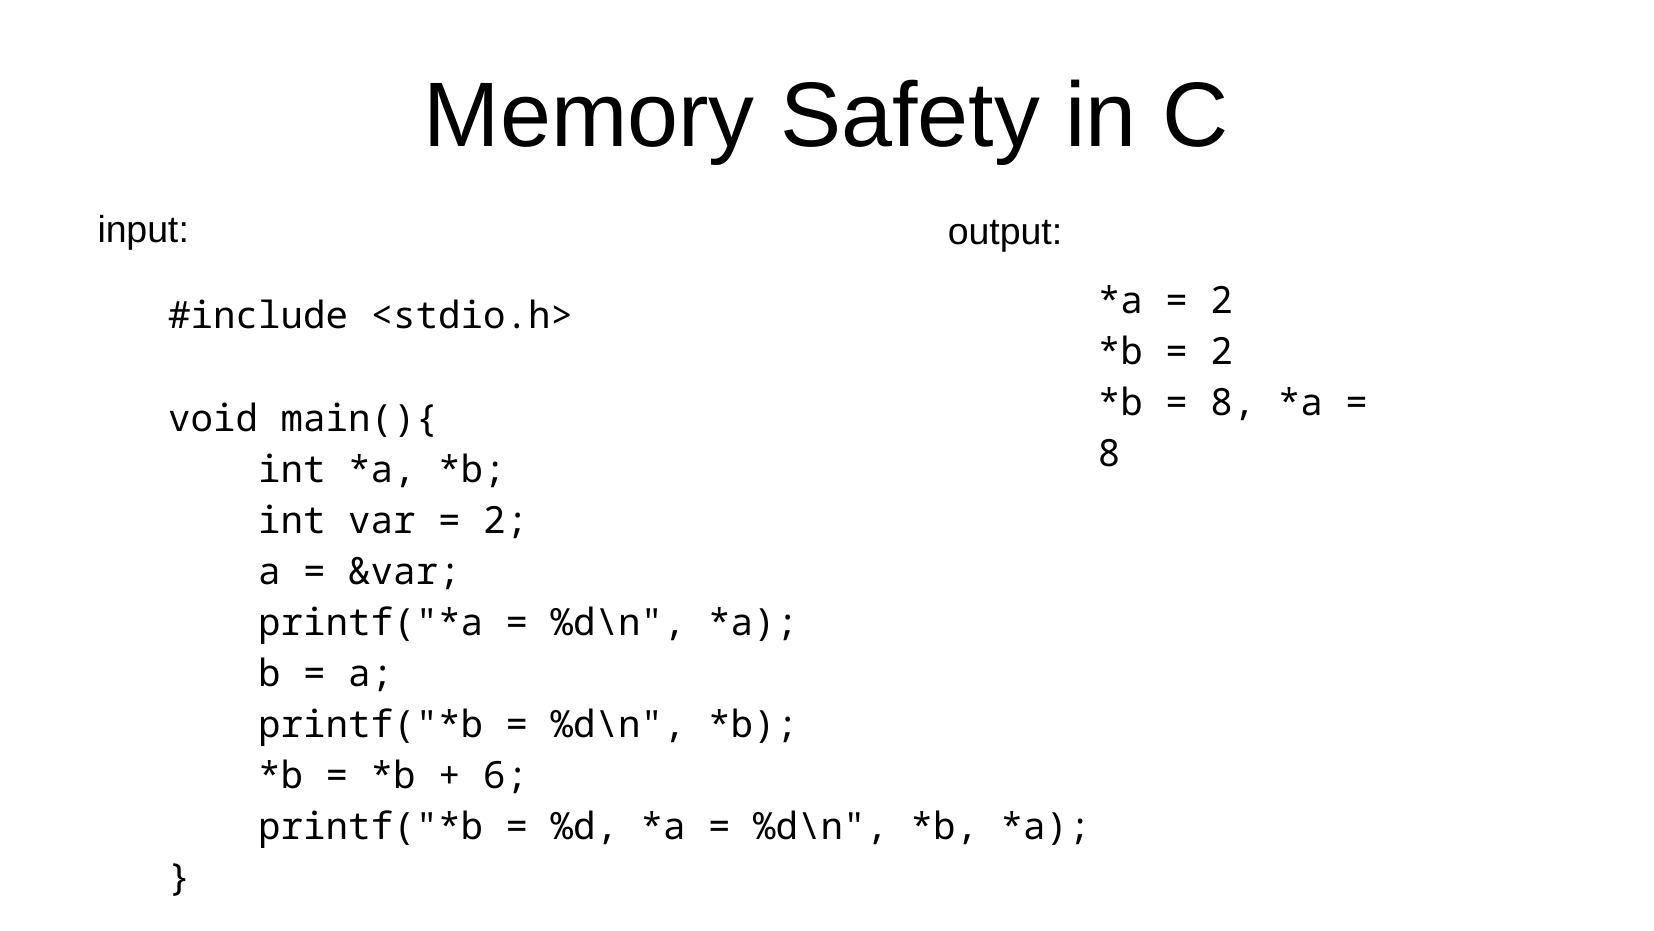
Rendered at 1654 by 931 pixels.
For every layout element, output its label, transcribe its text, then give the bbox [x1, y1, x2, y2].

text_box #include <stdio.h> void main(){ int *a, *b; int var = 2; a = &var; printf("*a = %d\n", *a); b = a; printf("*b = %d\n", *b); *b = *b + 6; printf("*b = %d, *a = %d\n", *b, *a); } [153, 281, 952, 792]
text_box input: [82, 200, 249, 258]
title Memory Safety in C [82, 37, 1571, 193]
text_box output: [933, 203, 1099, 260]
text_box *a = 2 *b = 2 *b = 8, *a = 8 [1083, 265, 1416, 449]
